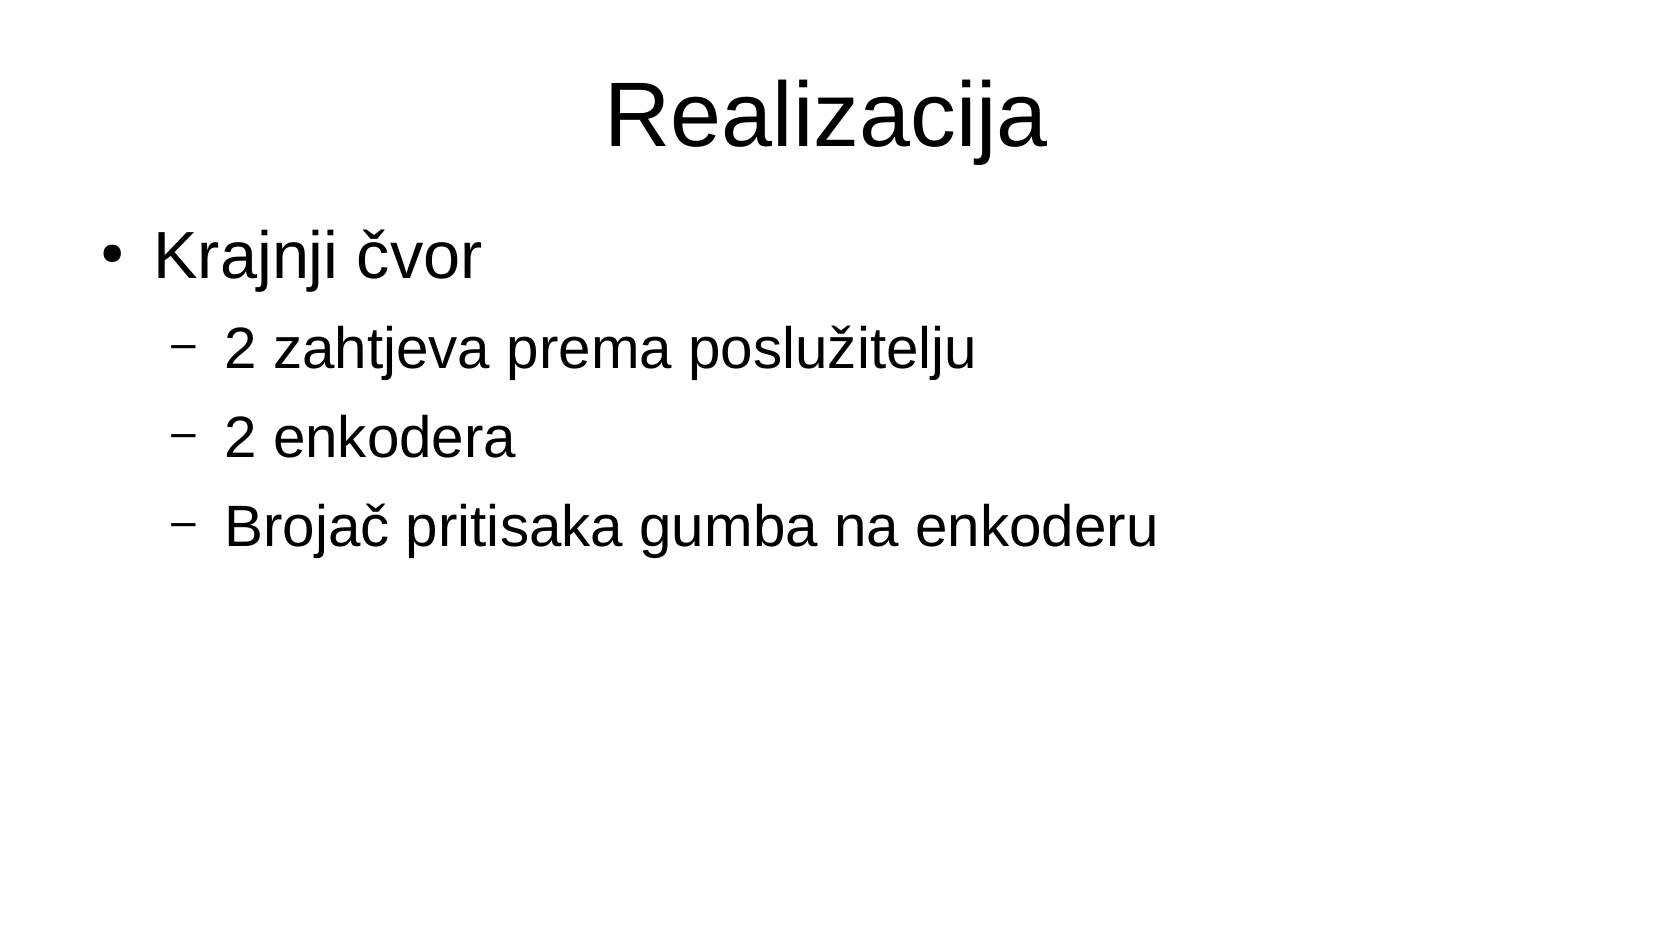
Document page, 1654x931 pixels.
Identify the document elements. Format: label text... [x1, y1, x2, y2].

list Krajnji čvor 2 zahtjeva prema poslužitelju 2 enkodera Brojač pritisaka gumba na enkoderu [82, 217, 1571, 758]
title Realizacija [82, 37, 1571, 193]
